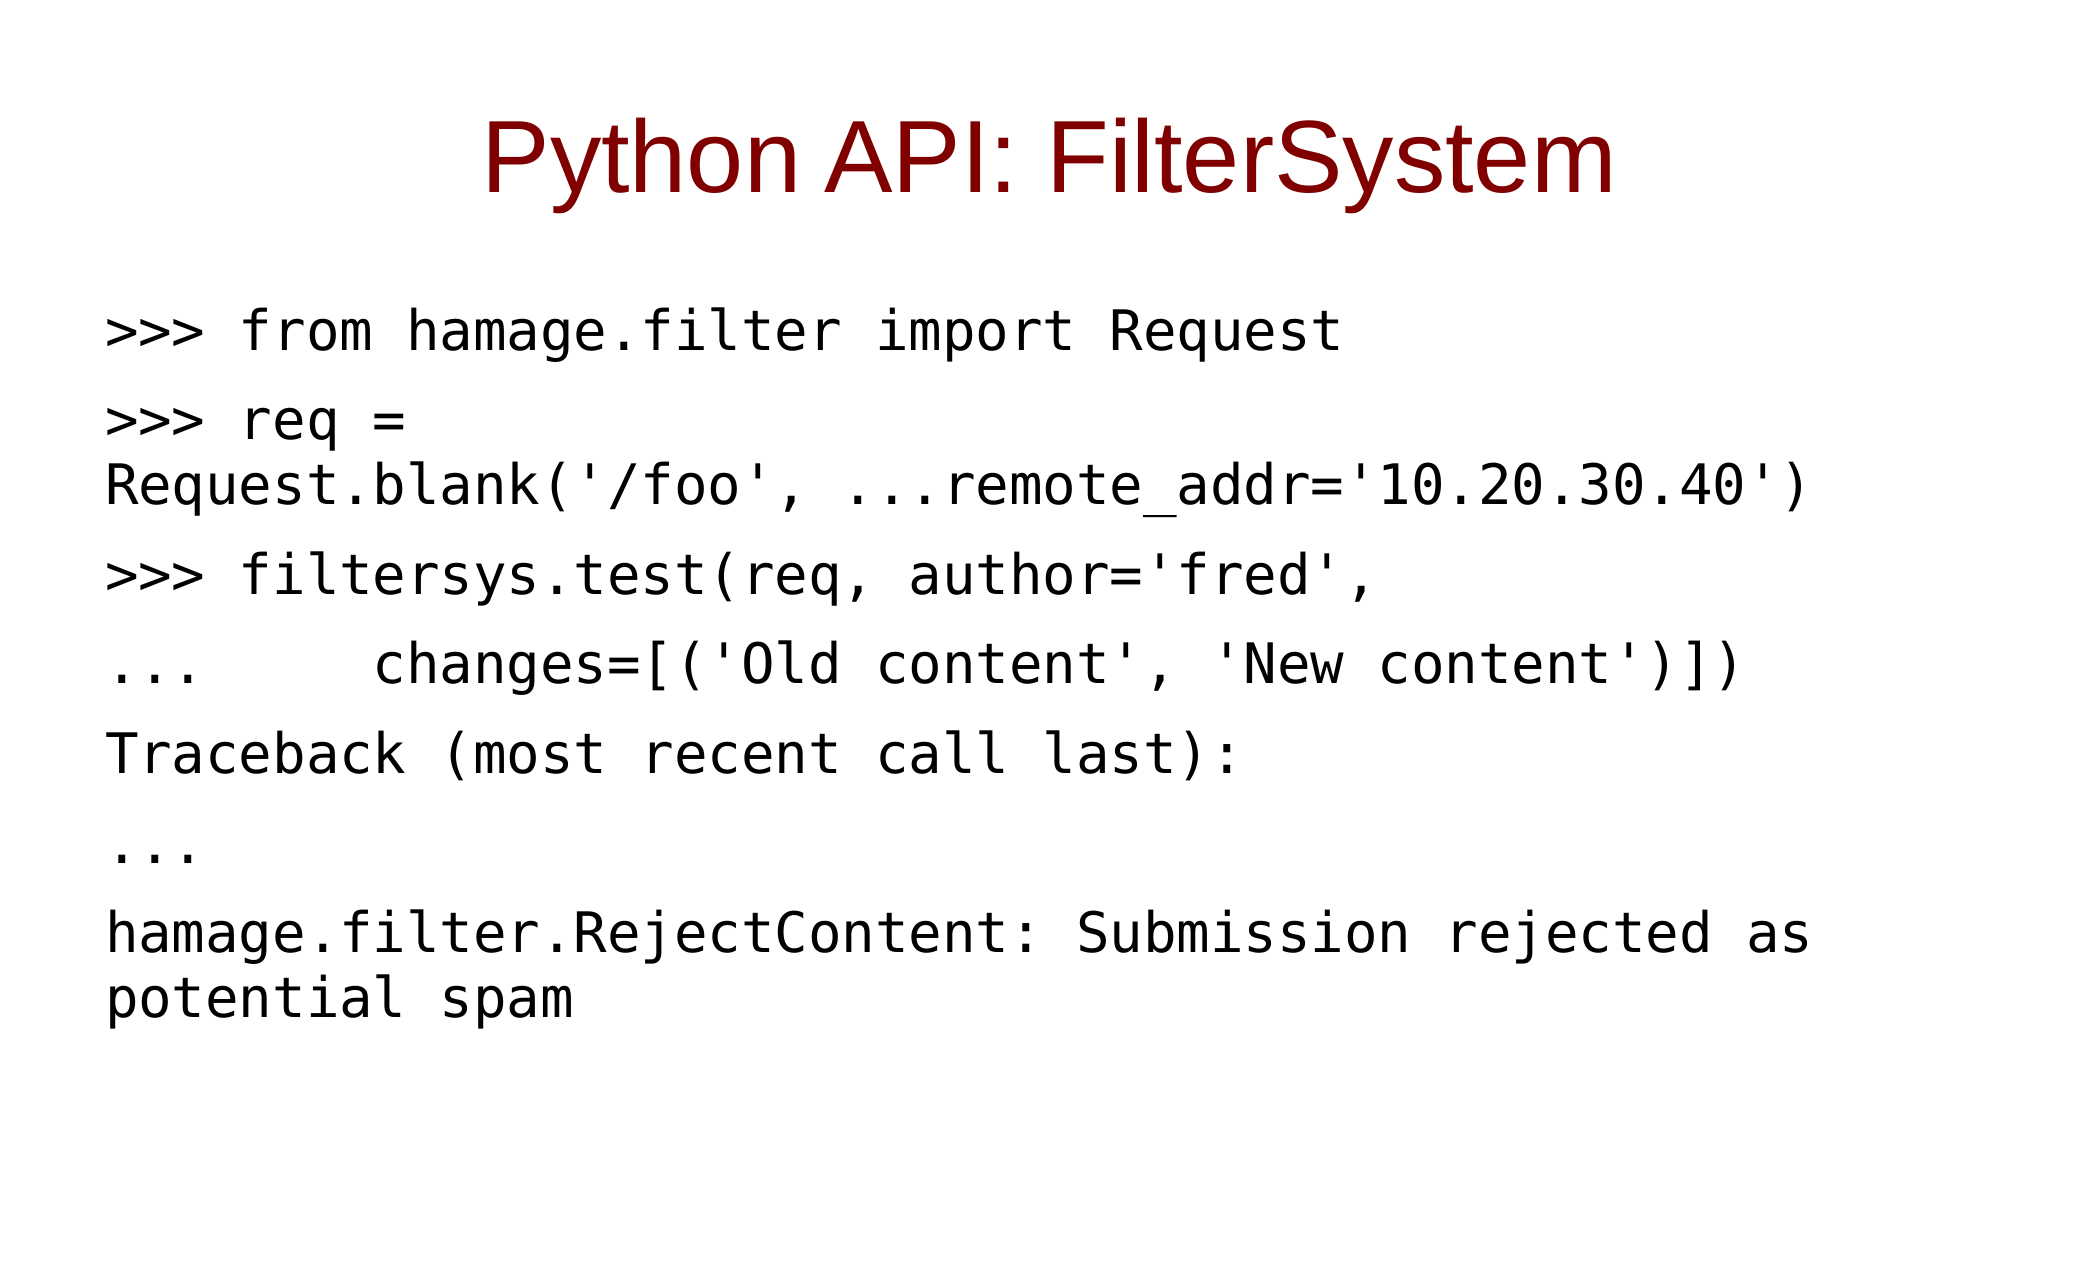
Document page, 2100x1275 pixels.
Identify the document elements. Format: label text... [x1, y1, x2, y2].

title Python API: FilterSystem [105, 50, 1995, 264]
list >>> from hamage.filter import Request >>> req = Request.blank('/foo', ...remote_addr='10.20.30.40') >>> filtersys.test(req, author='fred', ... changes=[('Old content', 'New content')]) Traceback (most recent call last): ... hamage.filter.RejectContent: Submission rejected as potential spam [105, 298, 1953, 1038]
